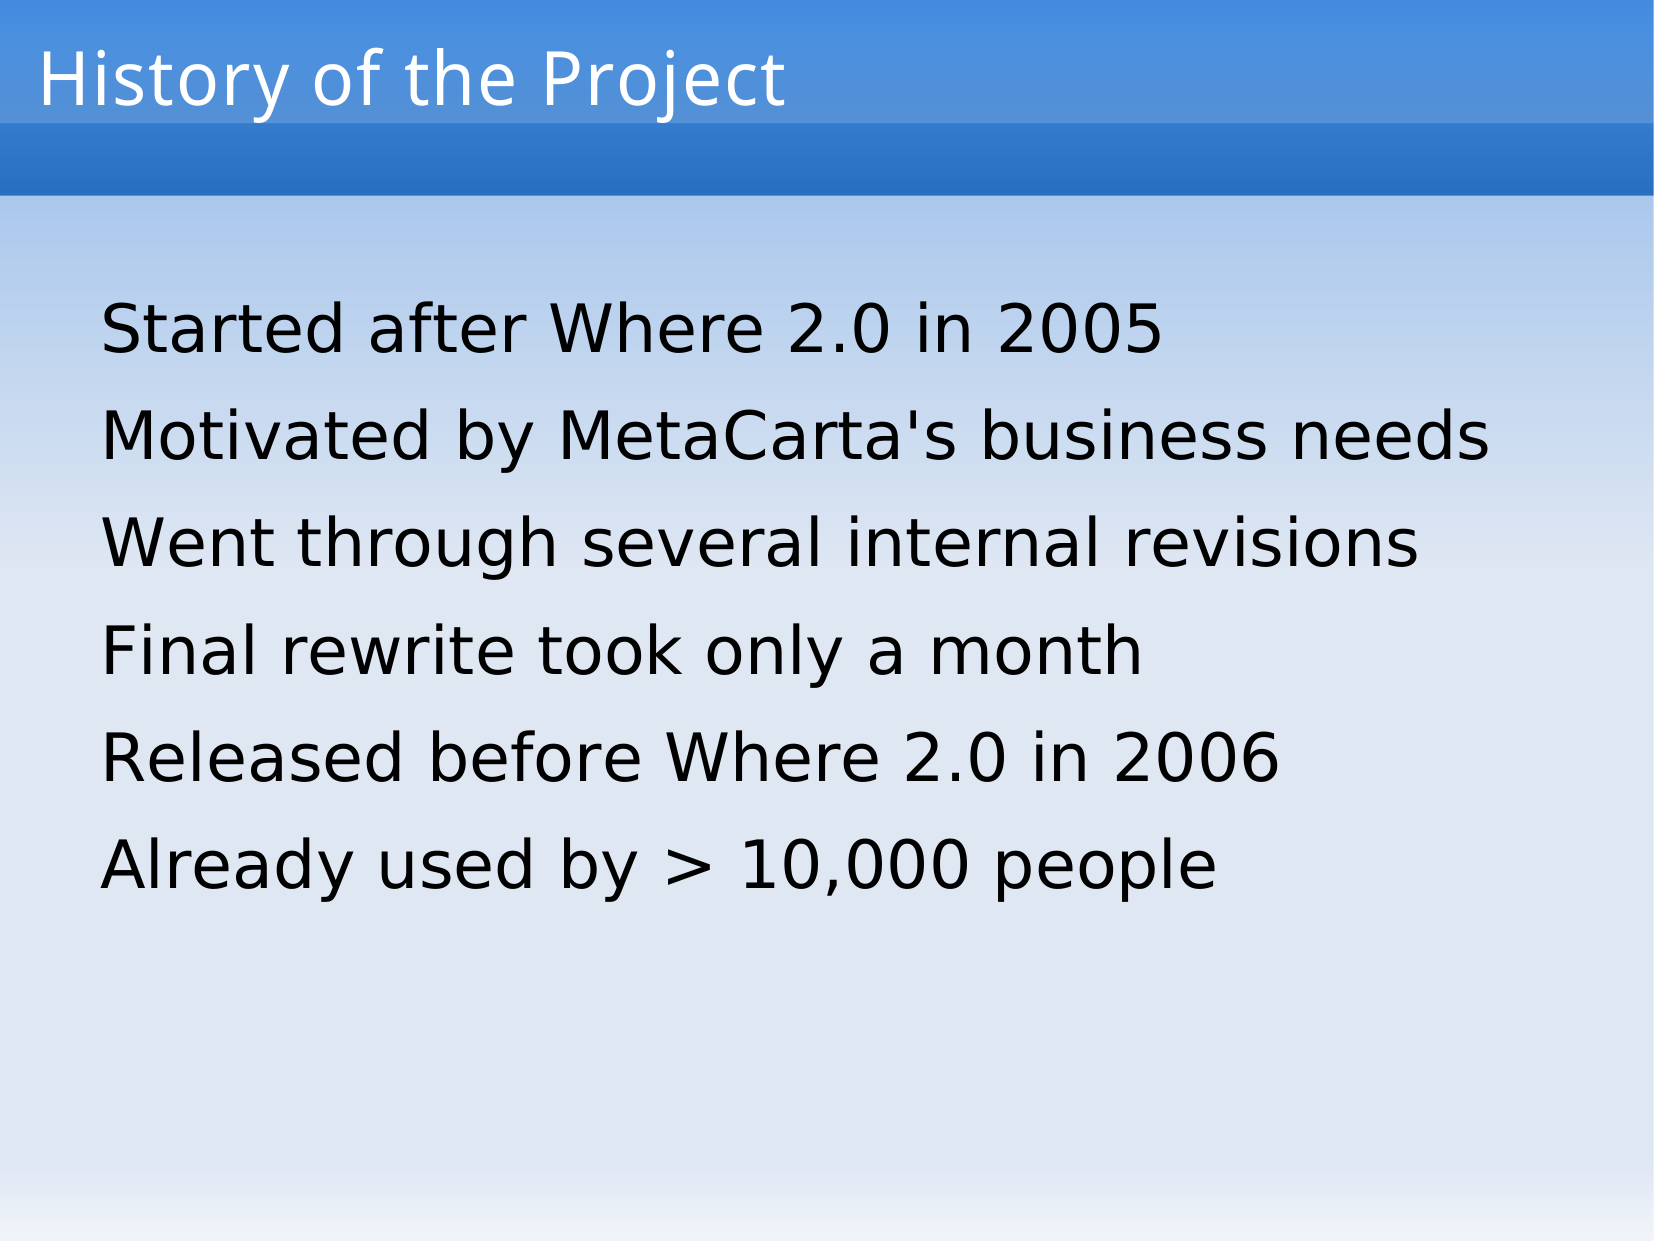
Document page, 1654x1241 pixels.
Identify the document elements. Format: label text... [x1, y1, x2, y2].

picture [0, 0, 1654, 1241]
title History of the Project [37, 2, 1463, 151]
list Started after Where 2.0 in 2005 Motivated by MetaCarta's business needs Went through several internal revisions Final rewrite took only a month Released before Where 2.0 in 2006 Already used by > 10,000 people [82, 290, 1571, 1109]
